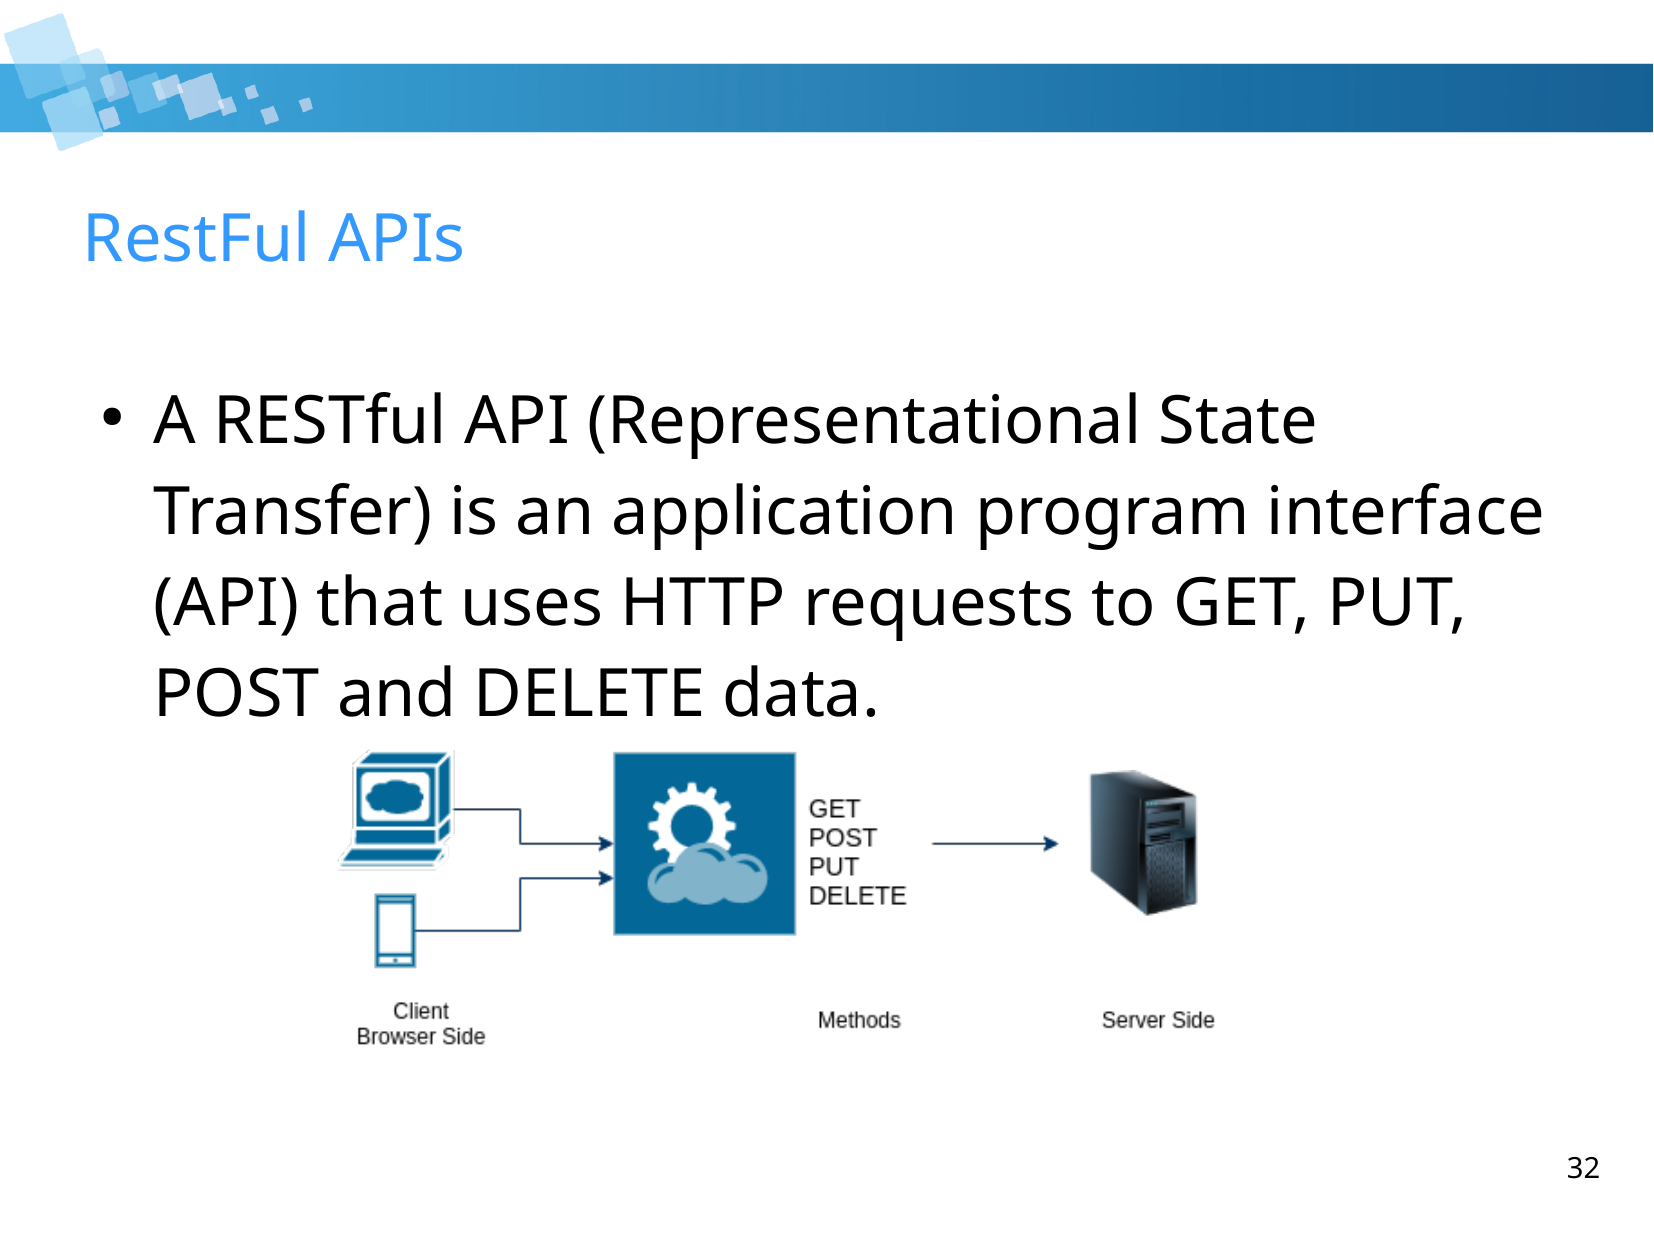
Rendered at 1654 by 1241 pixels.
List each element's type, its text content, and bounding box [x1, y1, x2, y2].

title RestFul APIs [82, 131, 1571, 340]
picture [0, 0, 1653, 1238]
list A RESTful API (Representational State Transfer) is an application program interface (API) that uses HTTP requests to GET, PUT, POST and DELETE data. [82, 372, 1571, 1093]
